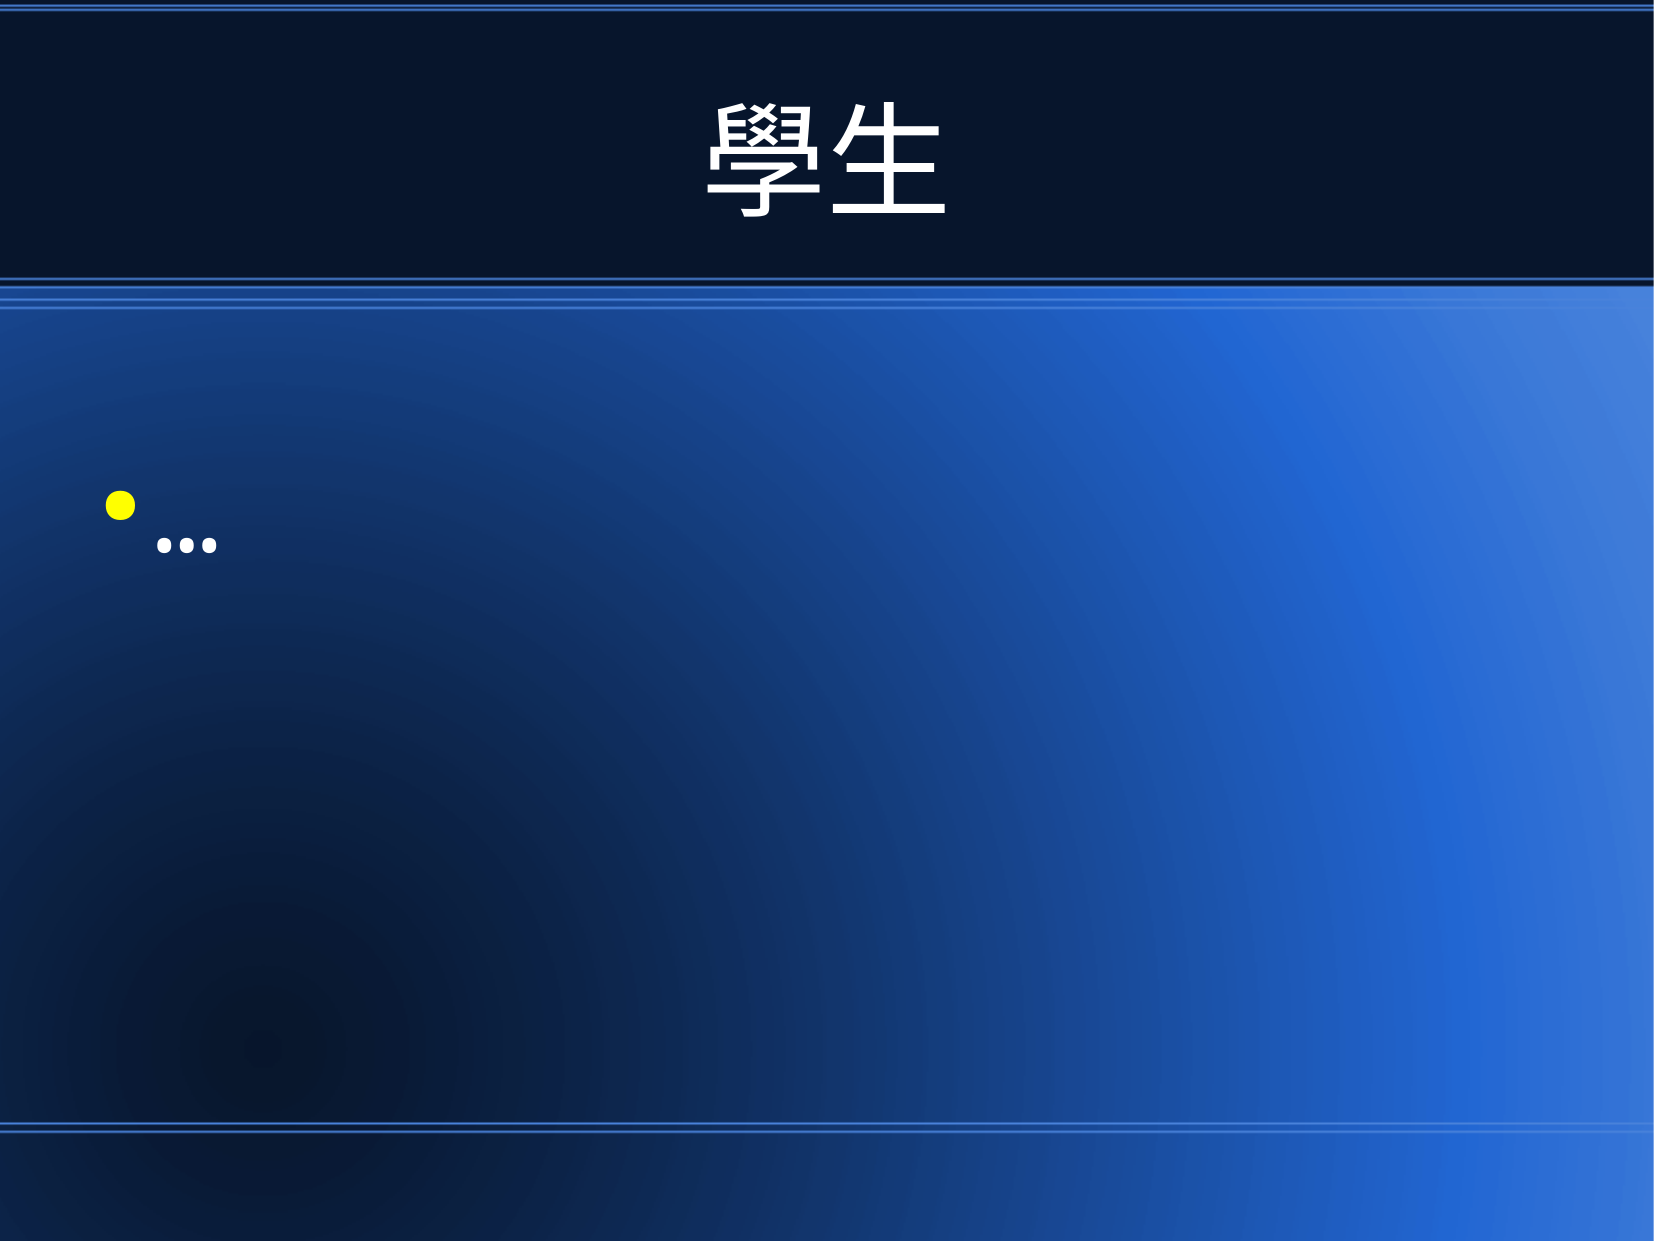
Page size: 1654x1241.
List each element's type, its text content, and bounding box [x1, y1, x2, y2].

list … [82, 355, 1571, 1241]
picture [0, 0, 1654, 1241]
title 學生 [82, 49, 1571, 257]
